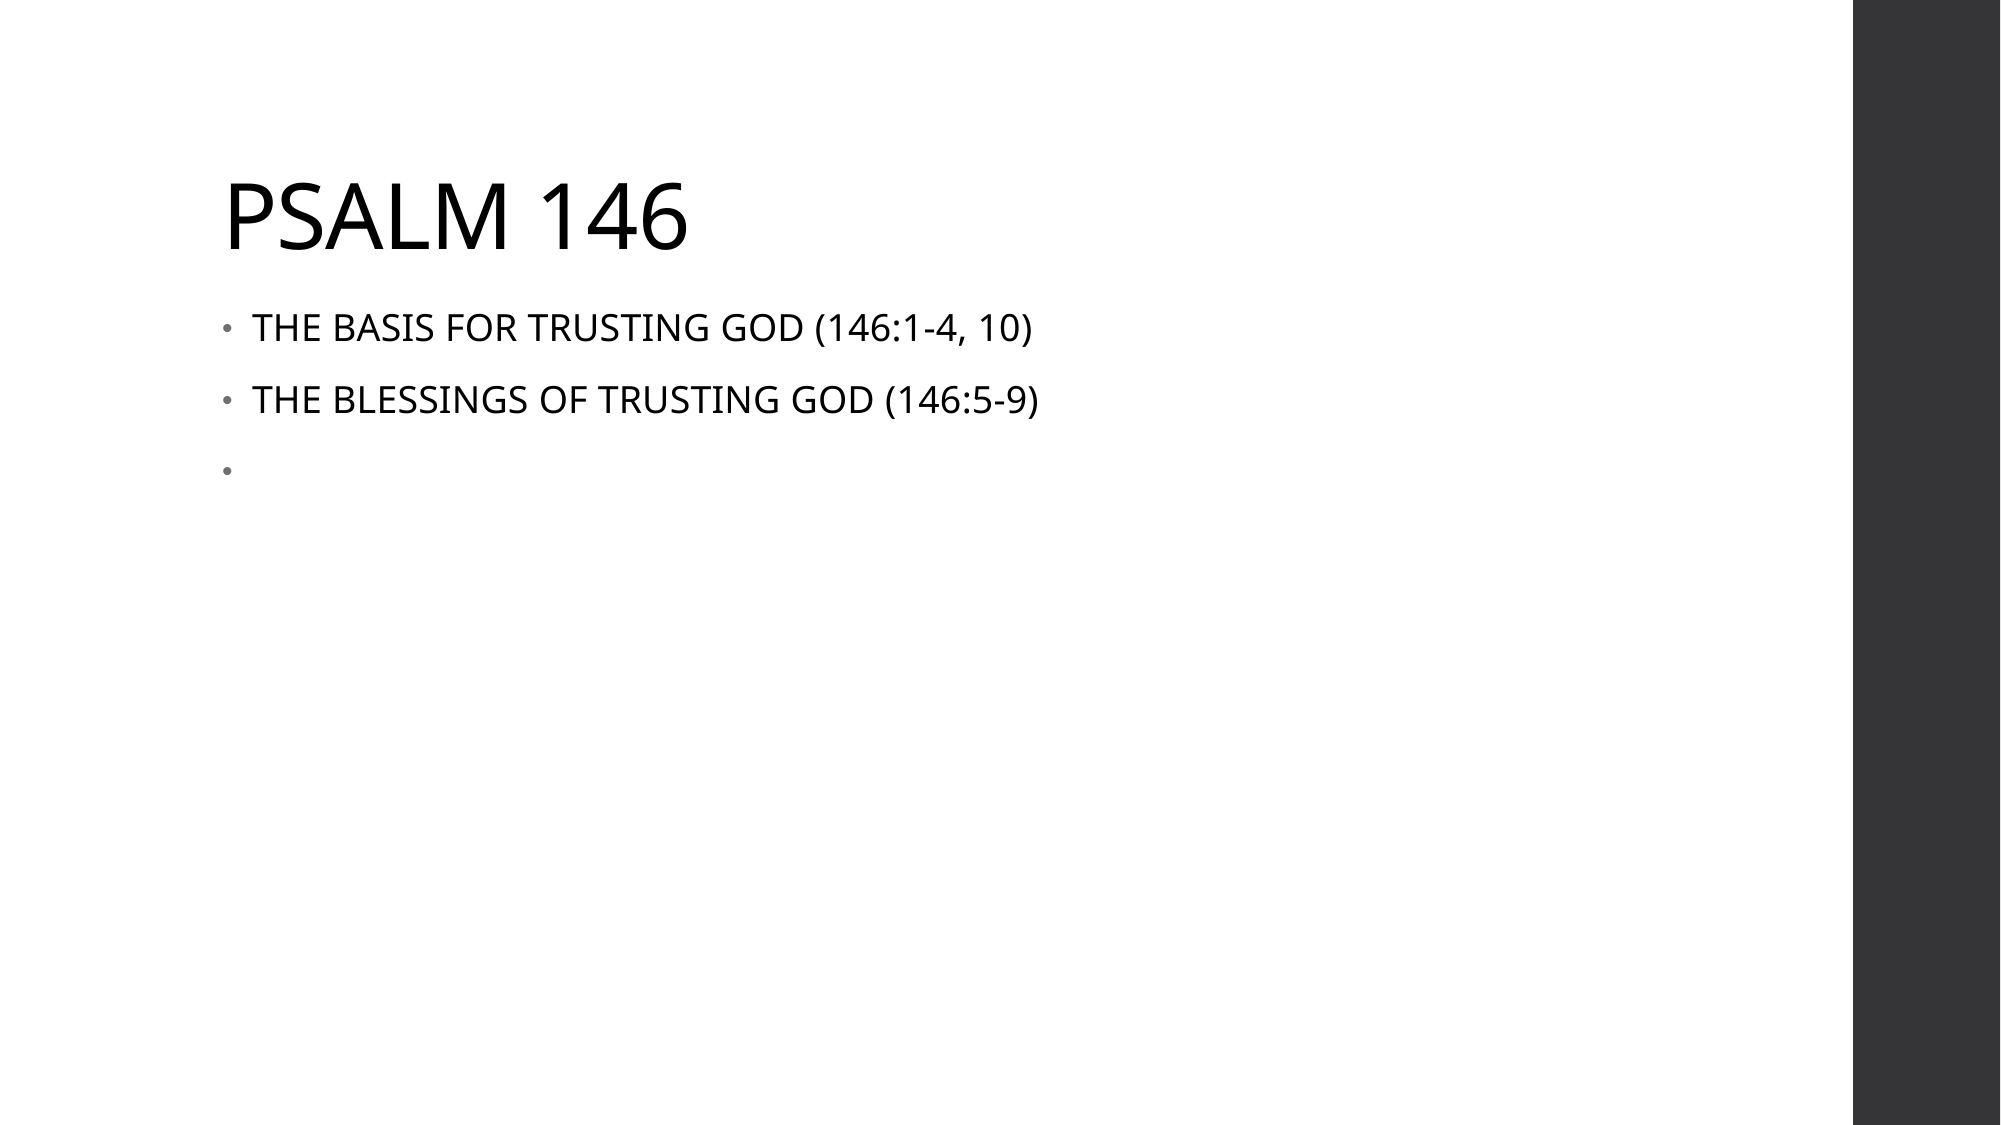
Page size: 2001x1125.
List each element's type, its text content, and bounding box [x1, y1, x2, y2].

list THE BASIS FOR TRUSTING GOD (146:1-4, 10) THE BLESSINGS OF TRUSTING GOD (146:5-9) [206, 299, 1617, 1014]
title PSALM 146 [206, 60, 1797, 278]
